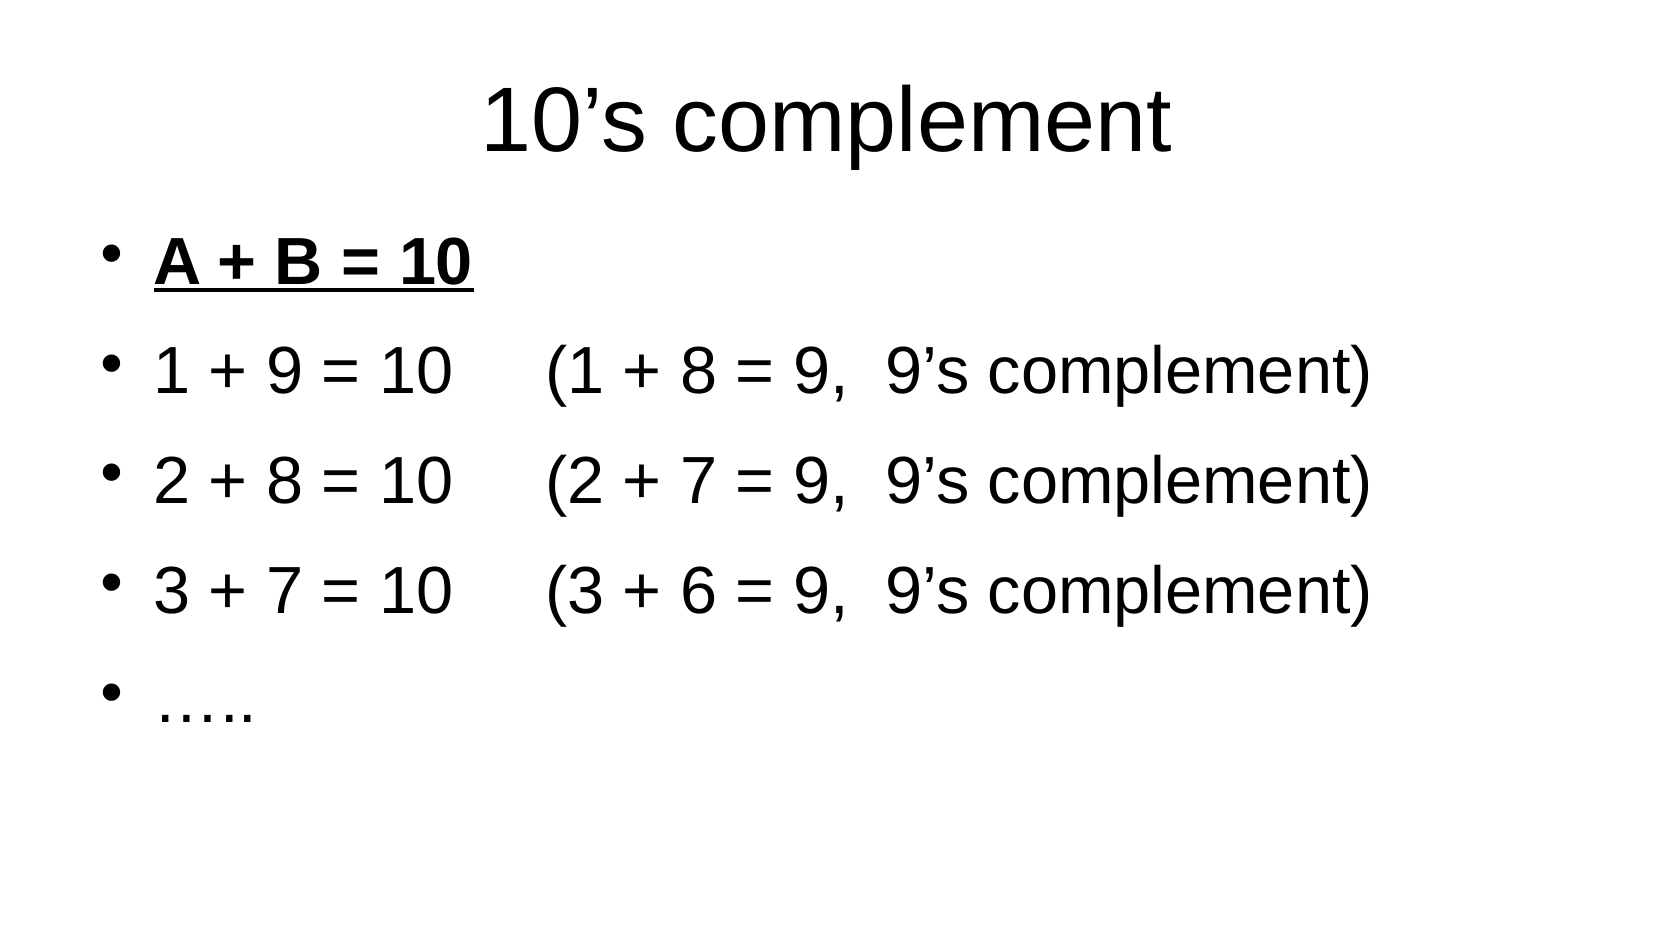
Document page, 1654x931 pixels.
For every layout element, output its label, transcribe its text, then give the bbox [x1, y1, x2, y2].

text_box A + B = 10 1 + 9 = 10 (1 + 8 = 9, 9’s complement) 2 + 8 = 10 (2 + 7 = 9, 9’s complement) 3 + 7 = 10 (3 + 6 = 9, 9’s complement) ….. [82, 217, 1571, 757]
text_box 10’s complement [82, 37, 1571, 193]
